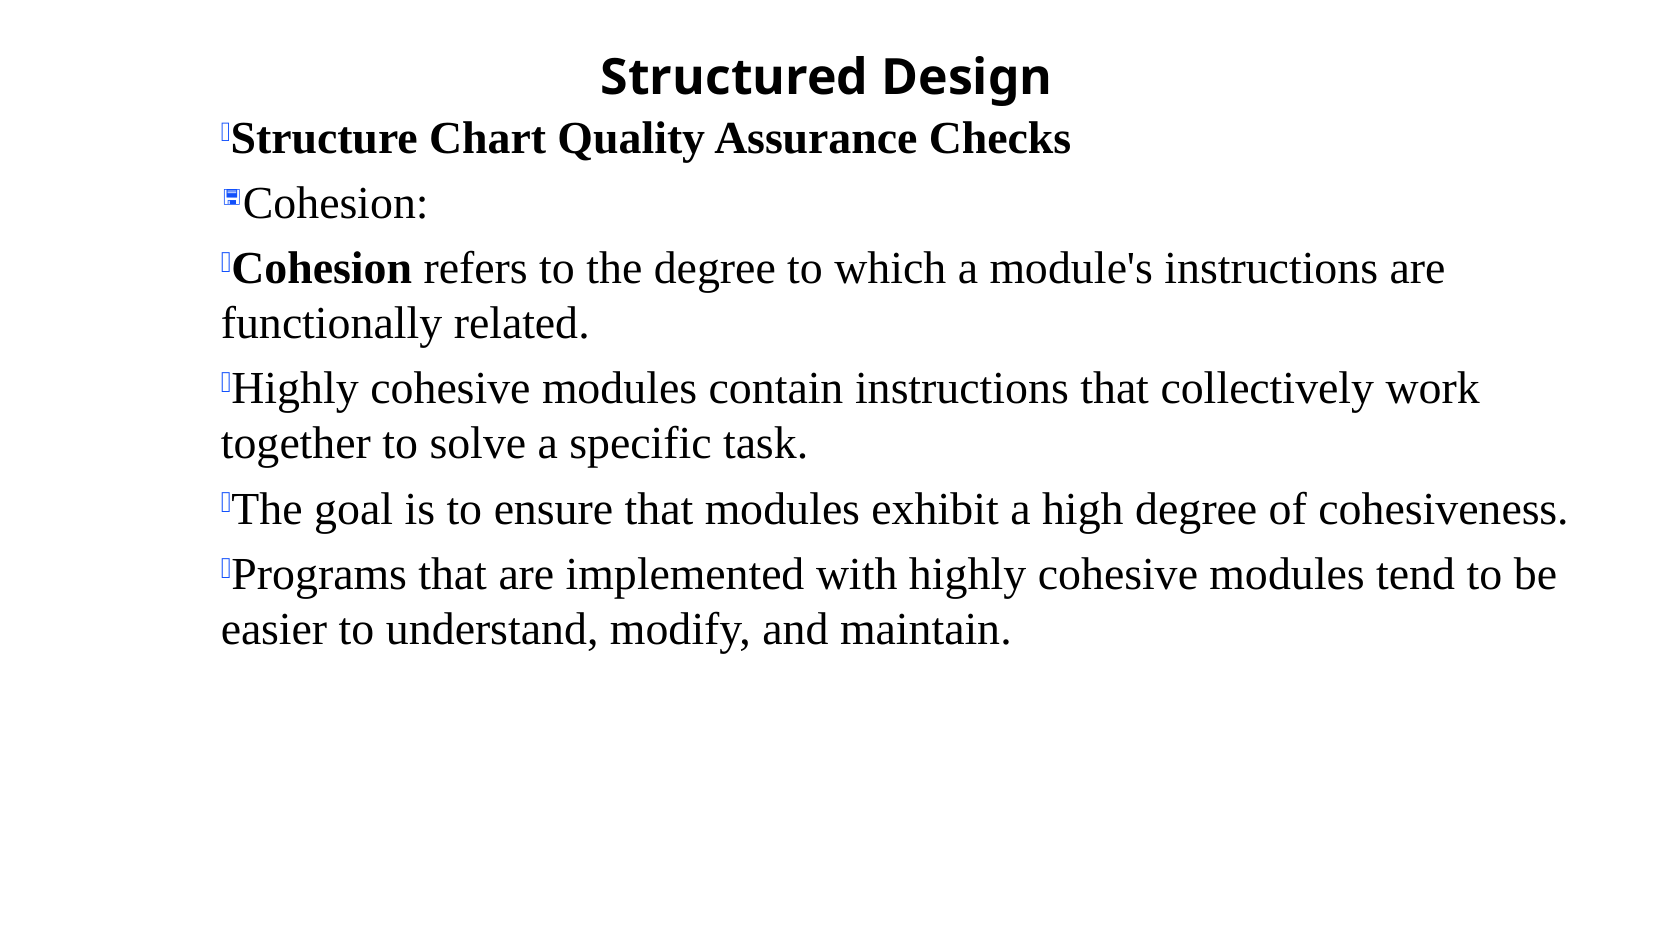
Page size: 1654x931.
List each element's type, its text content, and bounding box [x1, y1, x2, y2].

title Structured Design [248, 37, 1406, 99]
list Structure Chart Quality Assurance Checks Cohesion: Cohesion refers to the degree to which a module's instructions are functionally related. Highly cohesive modules contain instructions that collectively work together to solve a specific task. The goal is to ensure that modules exhibit a high degree of cohesiveness. Programs that are implemented with highly cohesive modules tend to be easier to understand, modify, and maintain. [205, 99, 1612, 700]
